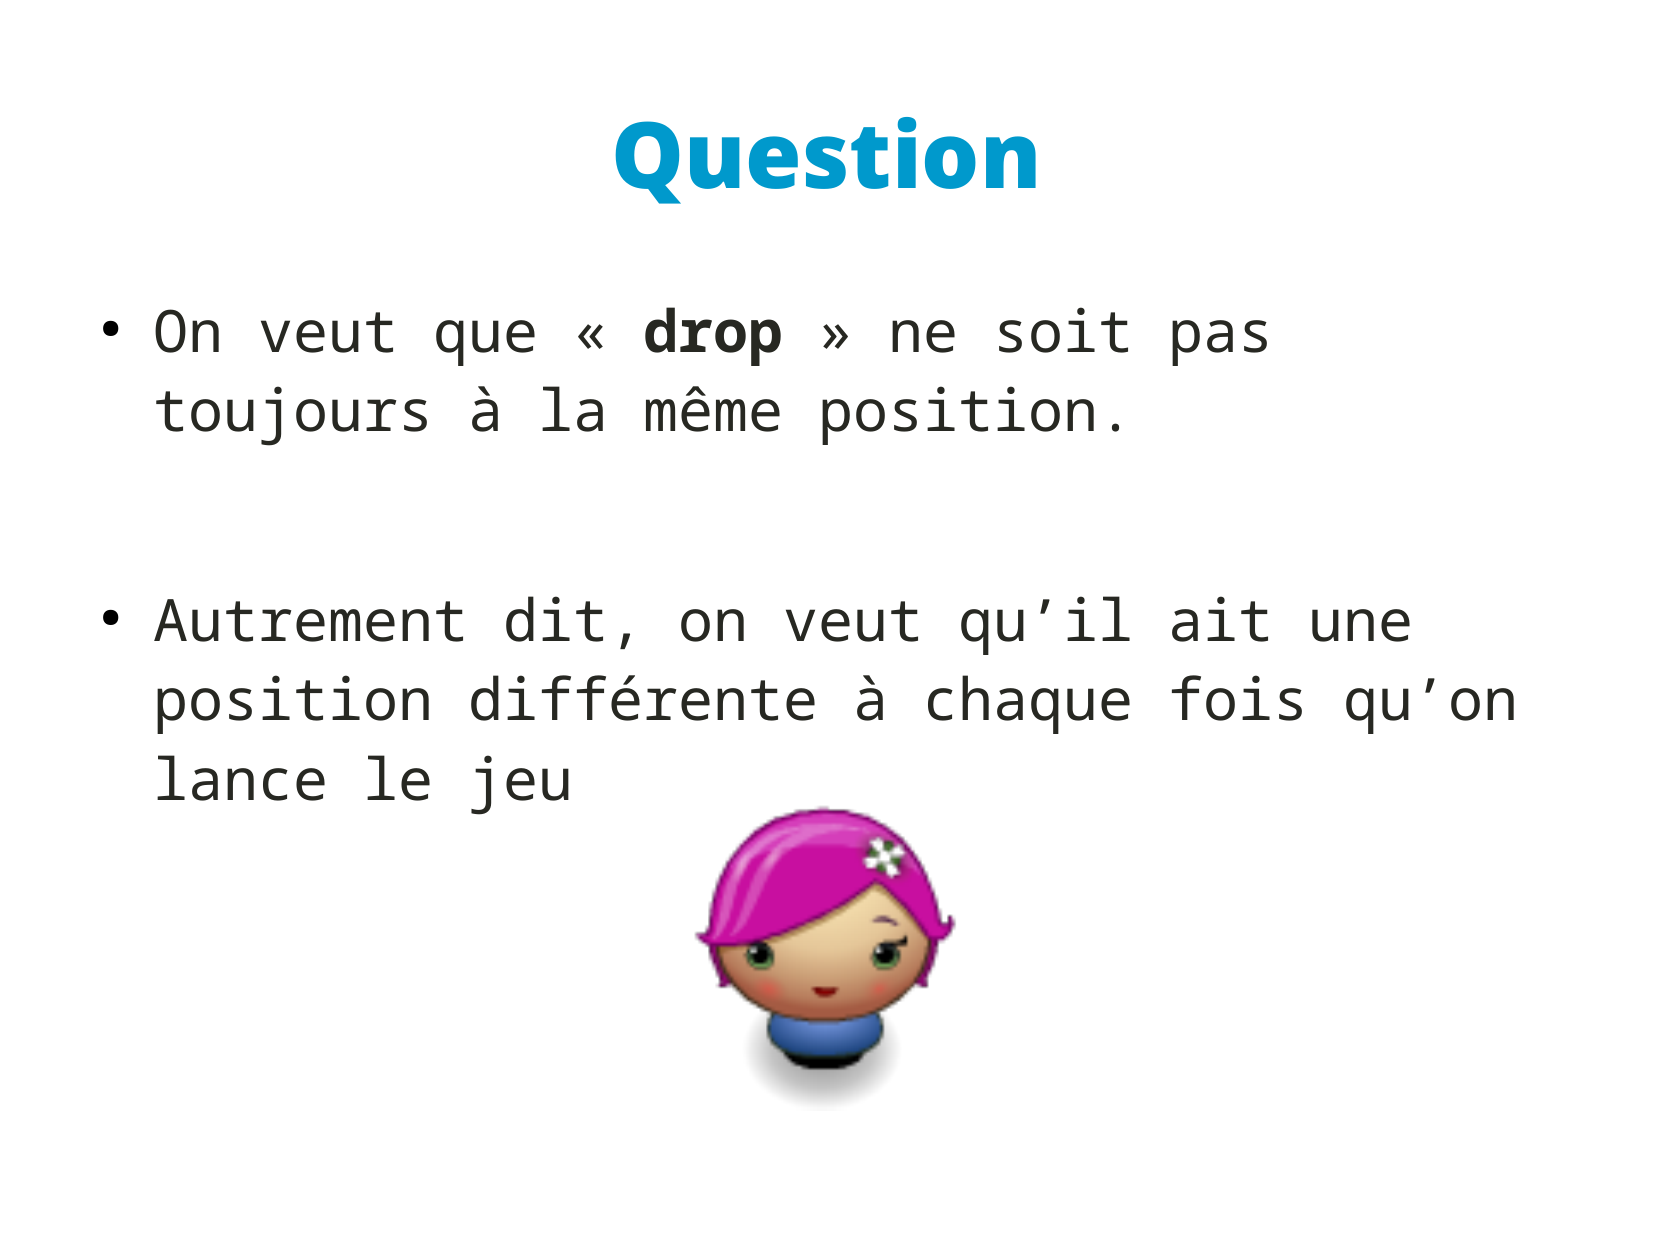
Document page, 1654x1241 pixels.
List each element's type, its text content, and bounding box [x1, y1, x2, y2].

list On veut que « drop » ne soit pas toujours à la même position. Autrement dit, on veut qu’il ait une position différente à chaque fois qu’on lance le jeu [82, 290, 1571, 1010]
picture [690, 767, 963, 1111]
title Question [82, 49, 1571, 257]
